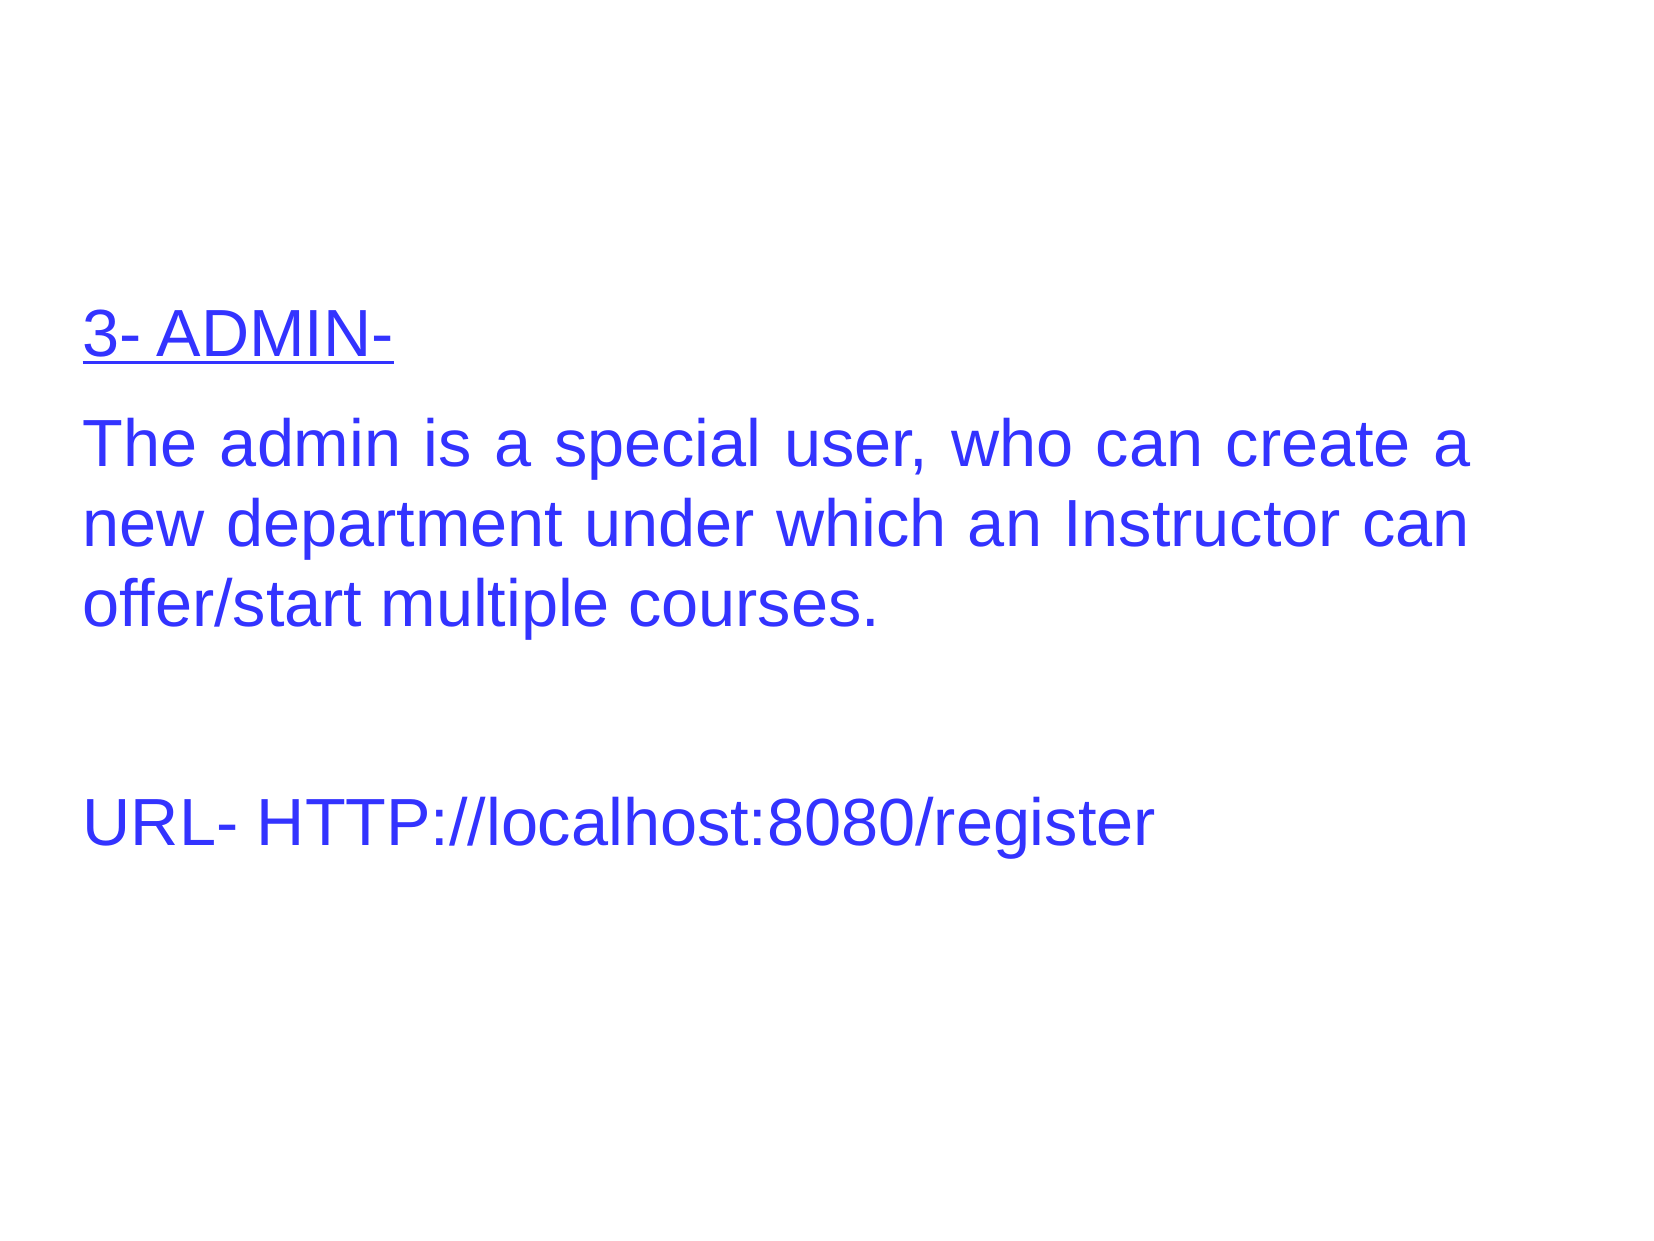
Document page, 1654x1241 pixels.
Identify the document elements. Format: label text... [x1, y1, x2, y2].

list 3- ADMIN- The admin is a special user, who can create a new department under which an Instructor can offer/start multiple courses. URL- HTTP://localhost:8080/register [82, 290, 1571, 1109]
